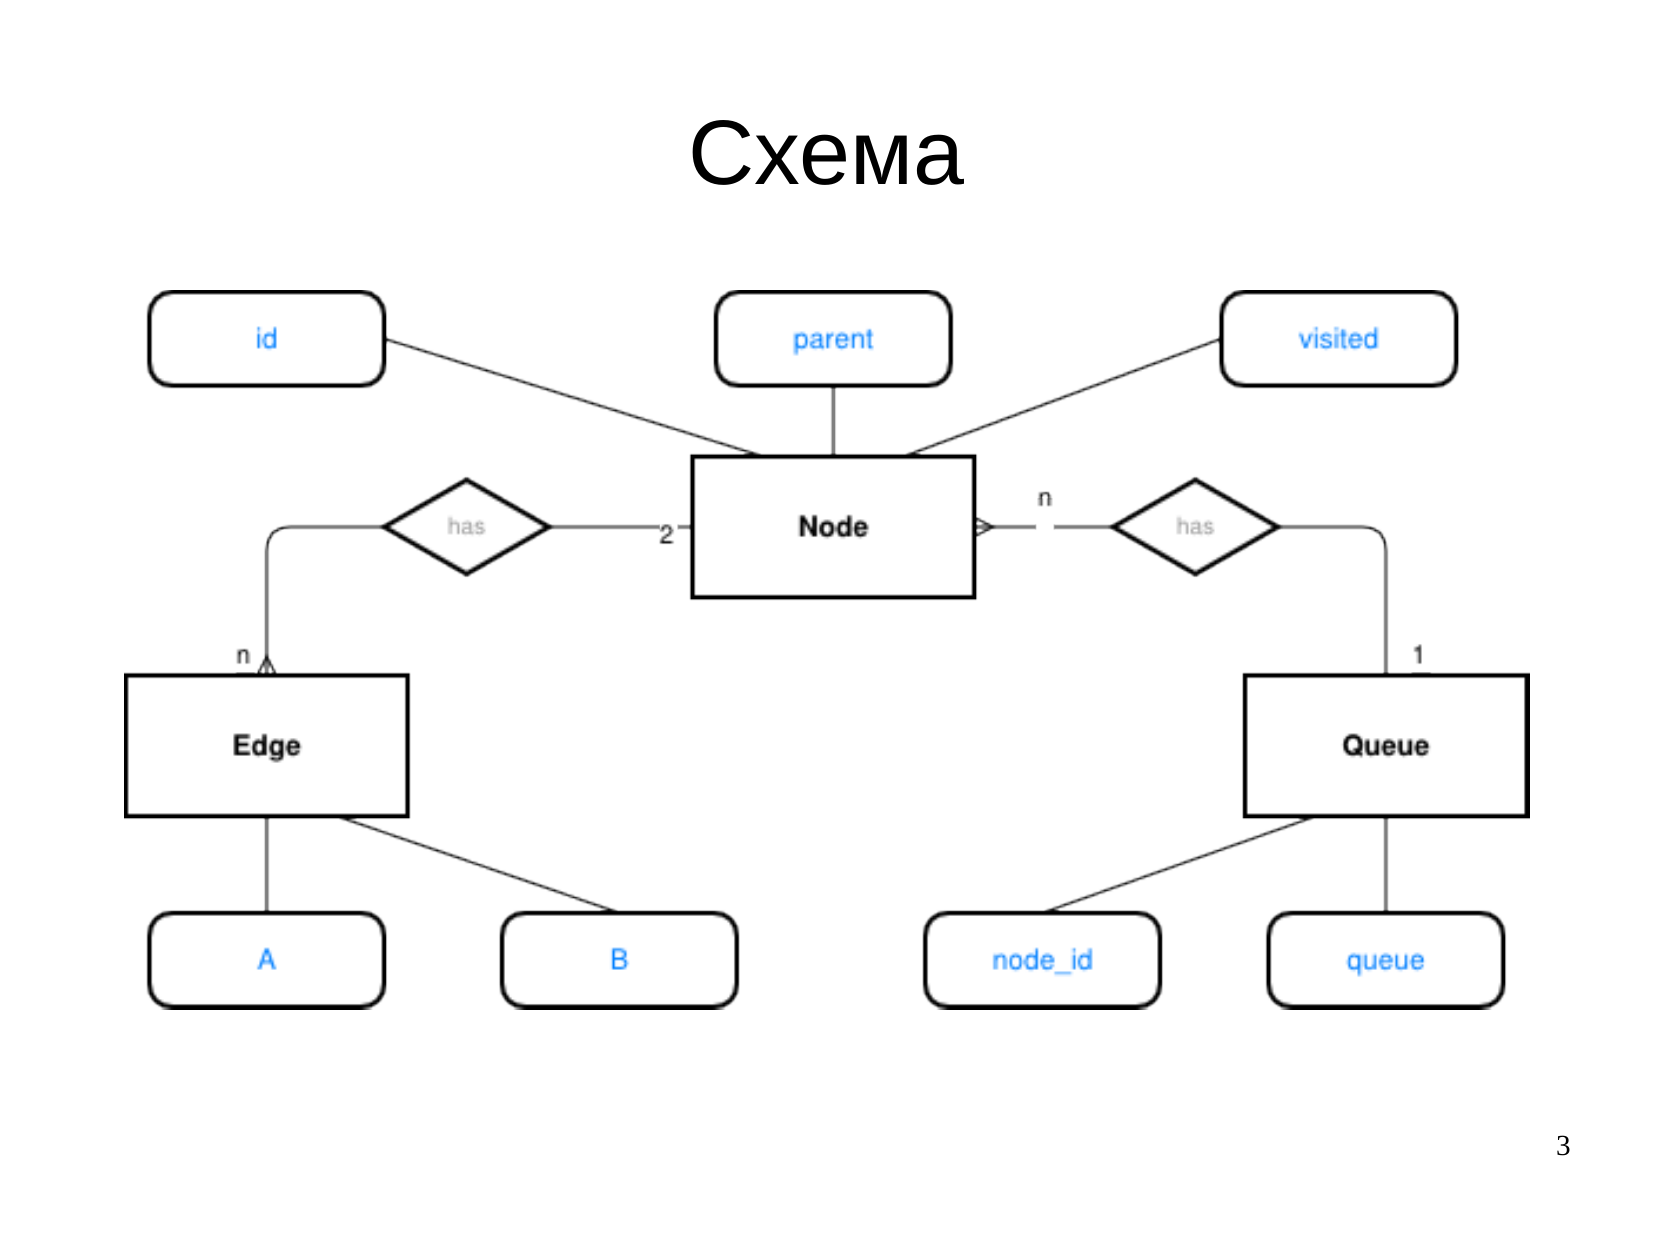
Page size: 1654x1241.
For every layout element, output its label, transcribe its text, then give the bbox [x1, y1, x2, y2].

picture [124, 290, 1530, 1010]
title Схема [82, 49, 1571, 257]
